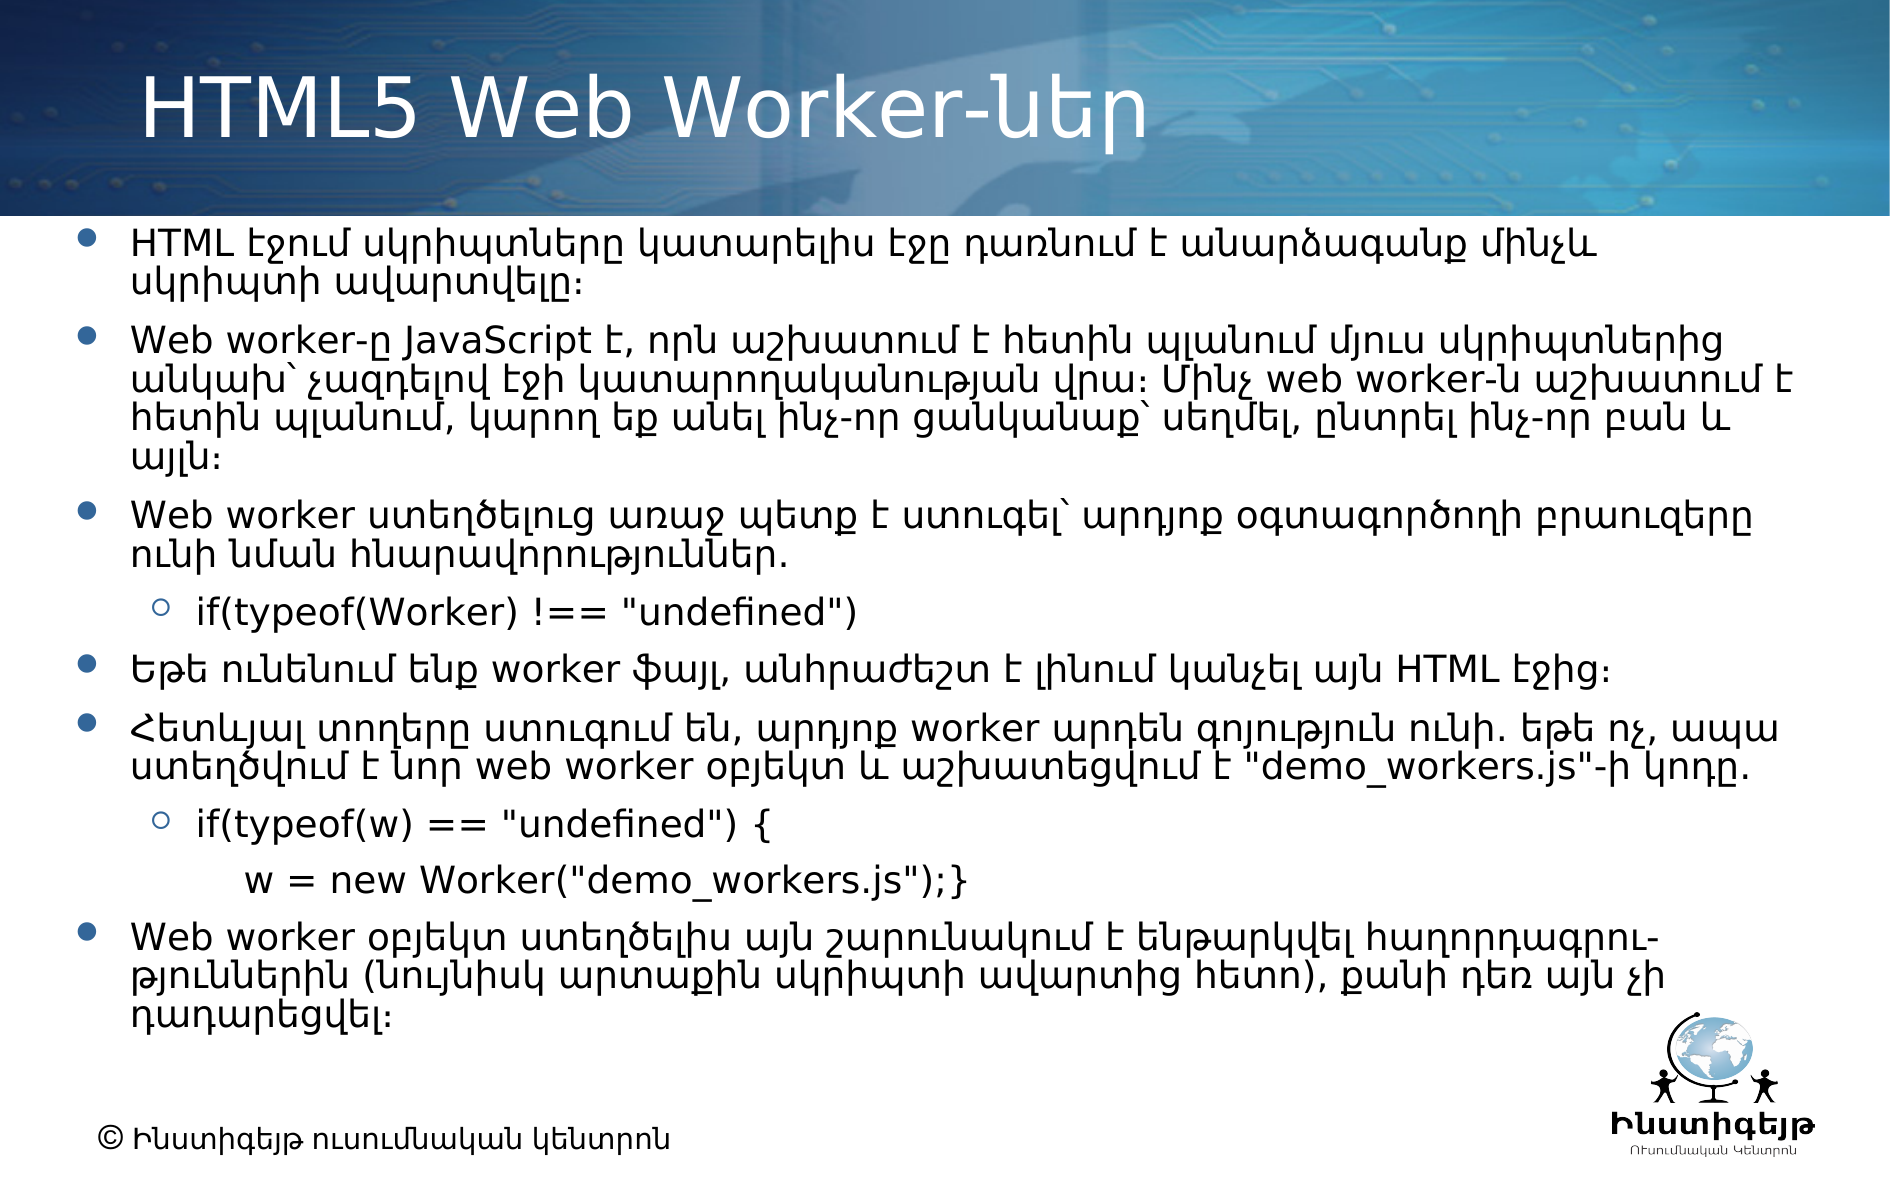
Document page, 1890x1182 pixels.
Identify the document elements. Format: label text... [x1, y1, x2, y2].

picture [1612, 1012, 1815, 1157]
text_box HTML5 Web Worker-ներ [138, 82, 1801, 91]
picture [0, 0, 1890, 216]
list HTML էջում սկրիպտները կատարելիս էջը դառնում է անարձագանք մինչև սկրիպտի ավարտվելը։ Web worker-ը JavaScript է, որն աշխատում է հետին պլանում մյուս սկրիպտներից անկախ՝ չազդելով էջի կատարողականության վրա։ Մինչ web worker-ն աշխատում է հետին պլանում, կարող եք անել ինչ-որ ցանկանաք՝ սեղմել, ընտրել ինչ-որ բան և այլն։ Web worker ստեղծելուց առաջ պետք է ստուգել՝ արդյոք օգտագործողի բրաուզերը ունի նման հնարավորություններ․ if(typeof(Worker) !== "undefined") Եթե ունենում ենք worker ֆայլ, անհրաժեշտ է լինում կանչել այն HTML էջից։ Հետևյալ տողերը ստուգում են, արդյոք worker արդեն գոյություն ունի․ եթե ոչ, ապա ստեղծվում է նոր web worker օբյեկտ և աշխատեցվում է "demo_workers.js"-ի կոդը․ if(typeof(w) == "undefined") { w = new Worker("demo_workers.js");} Web worker օբյեկտ ստեղծելիս այն շարունակում է ենթարկվել հաղորդագրու-թյուններին (նույնիսկ արտաքին սկրիպտի ավարտից հետո), քանի դեռ այն չի դադարեցվել։ [75, 224, 1801, 254]
